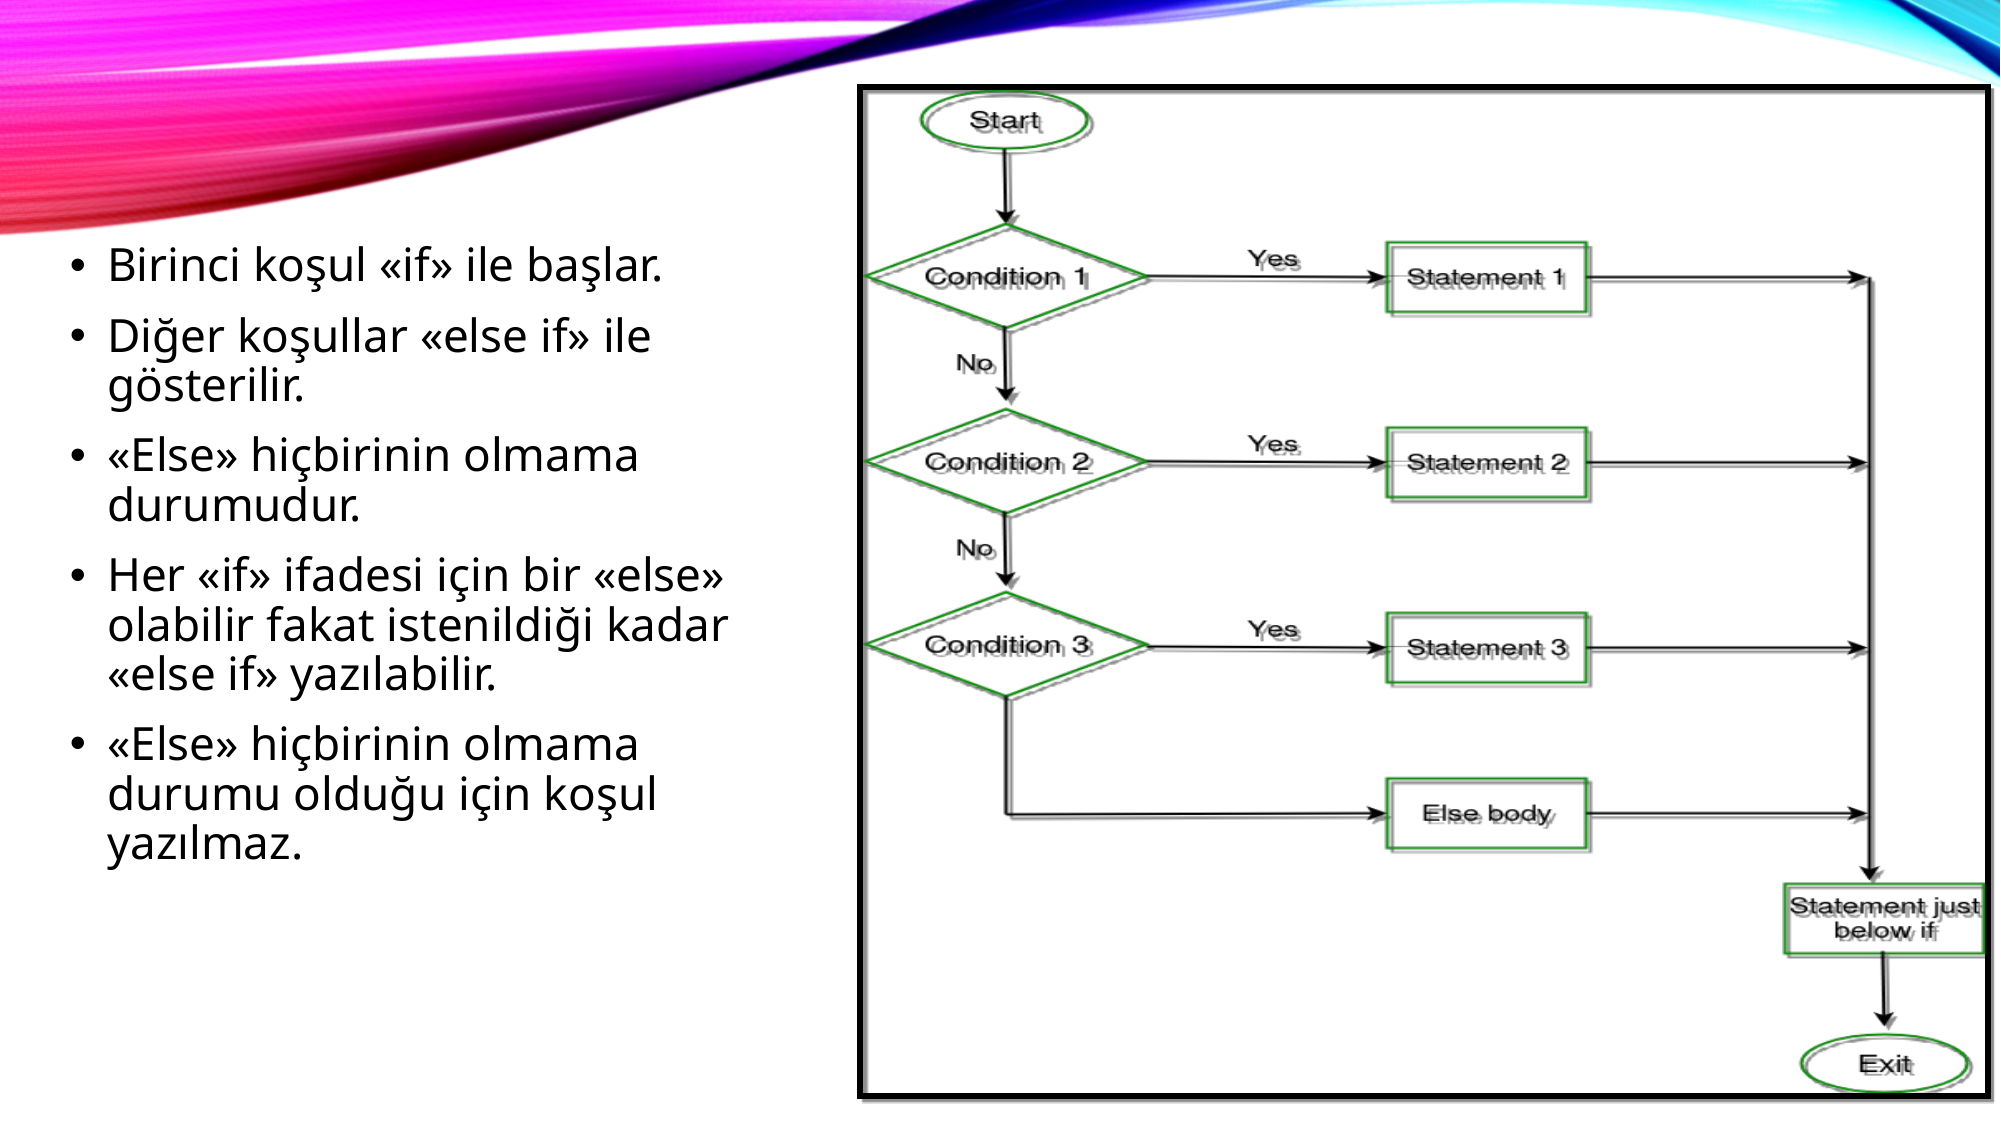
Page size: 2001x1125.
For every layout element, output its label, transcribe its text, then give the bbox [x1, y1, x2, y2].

picture [863, 89, 1985, 1094]
picture [0, 0, 2000, 237]
text_box Birinci koşul «if» ile başlar. Diğer koşullar «else if» ile gösterilir. «Else» hiçbirinin olmama durumudur. Her «if» ifadesi için bir «else» olabilir fakat istenildiği kadar «else if» yazılabilir. «Else» hiçbirinin olmama durumu olduğu için koşul yazılmaz. [54, 234, 824, 1018]
